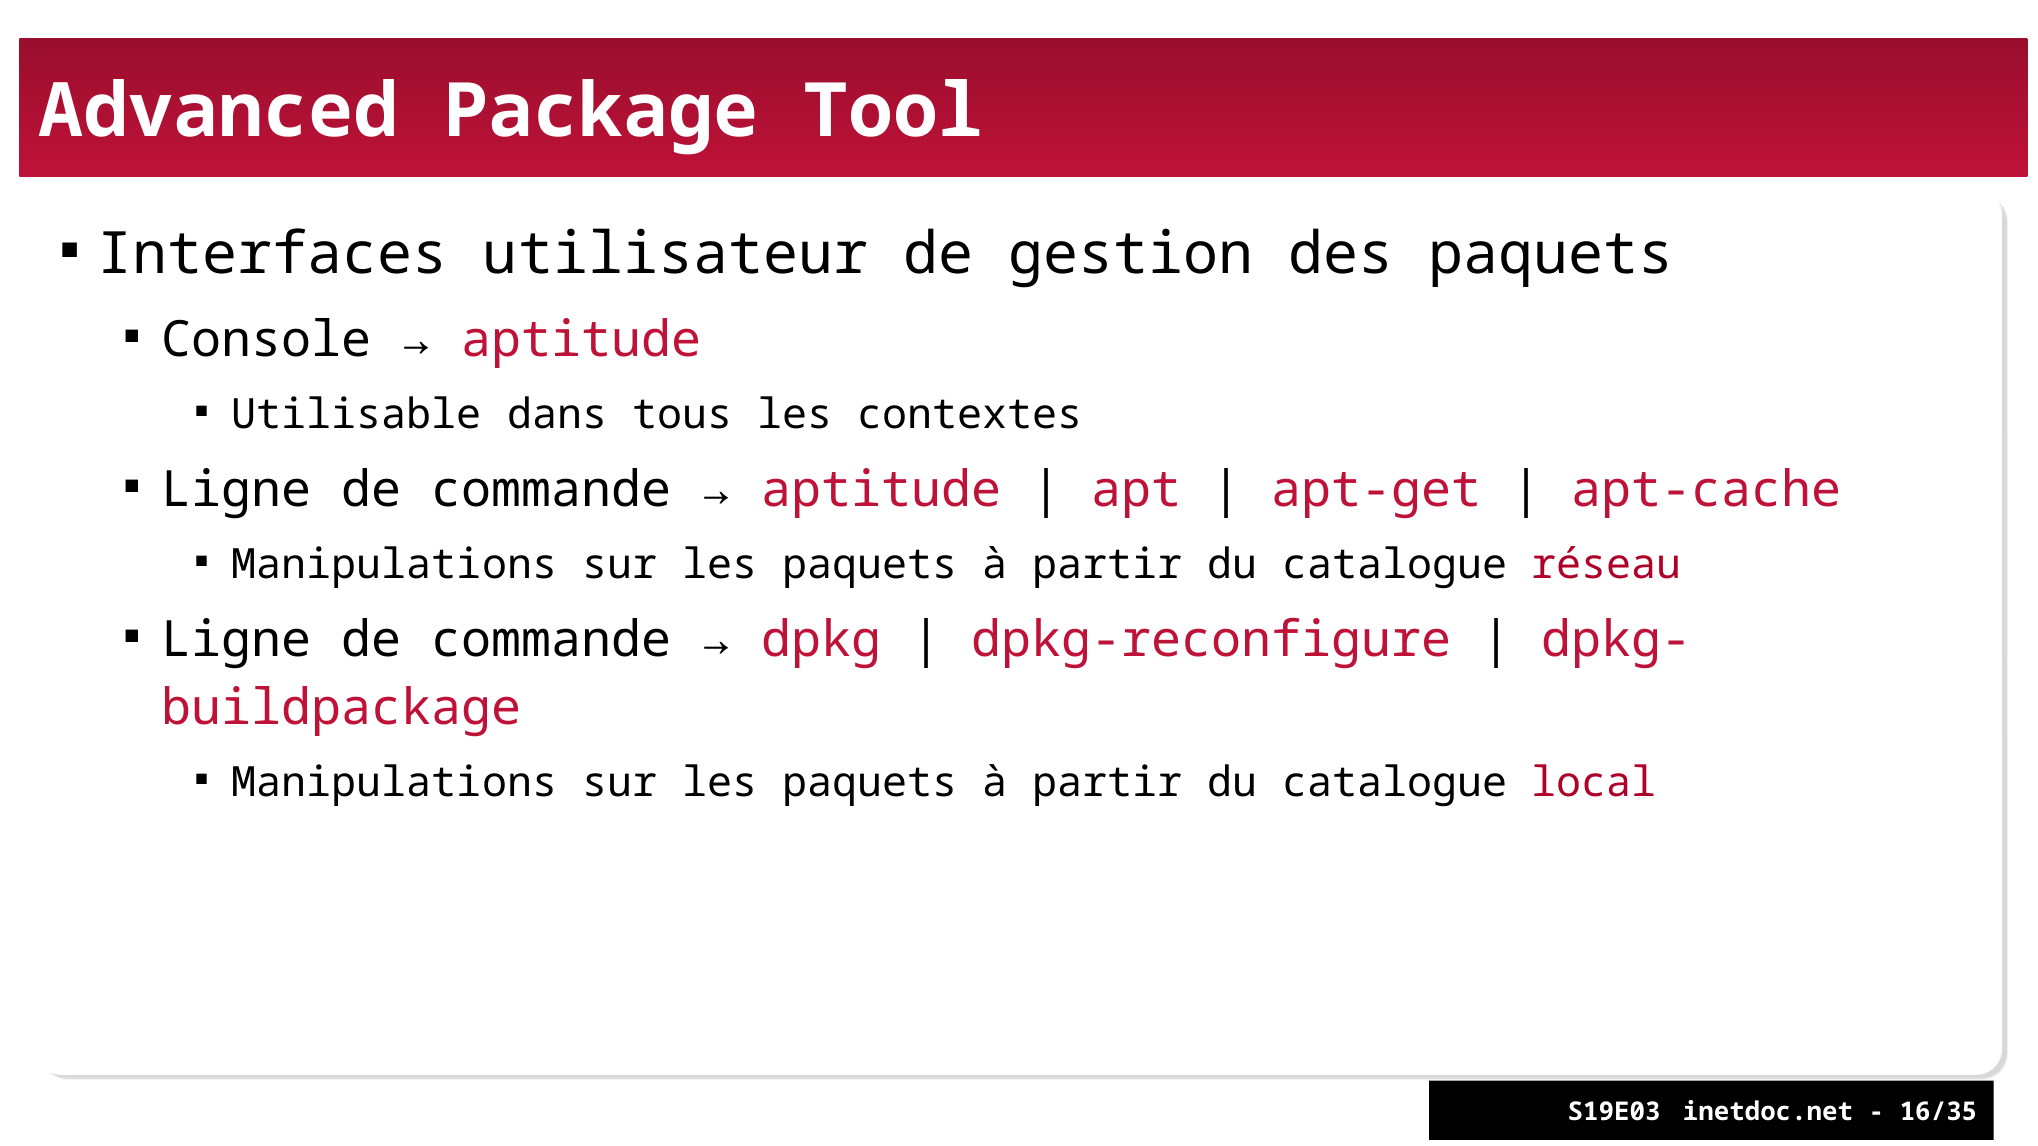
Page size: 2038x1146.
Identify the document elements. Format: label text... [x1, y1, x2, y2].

text_box S19E03 inetdoc.net - <numéro>/35 [1429, 1080, 1994, 1140]
text_box Interfaces utilisateur de gestion des paquets Console → aptitude Utilisable dans tous les contextes Ligne de commande → aptitude | apt | apt-get | apt-cache Manipulations sur les paquets à partir du catalogue réseau Ligne de commande → dpkg | dpkg-reconfigure | dpkg-buildpackage Manipulations sur les paquets à partir du catalogue local [35, 188, 2003, 1075]
text_box Advanced Package Tool [19, 38, 2028, 177]
